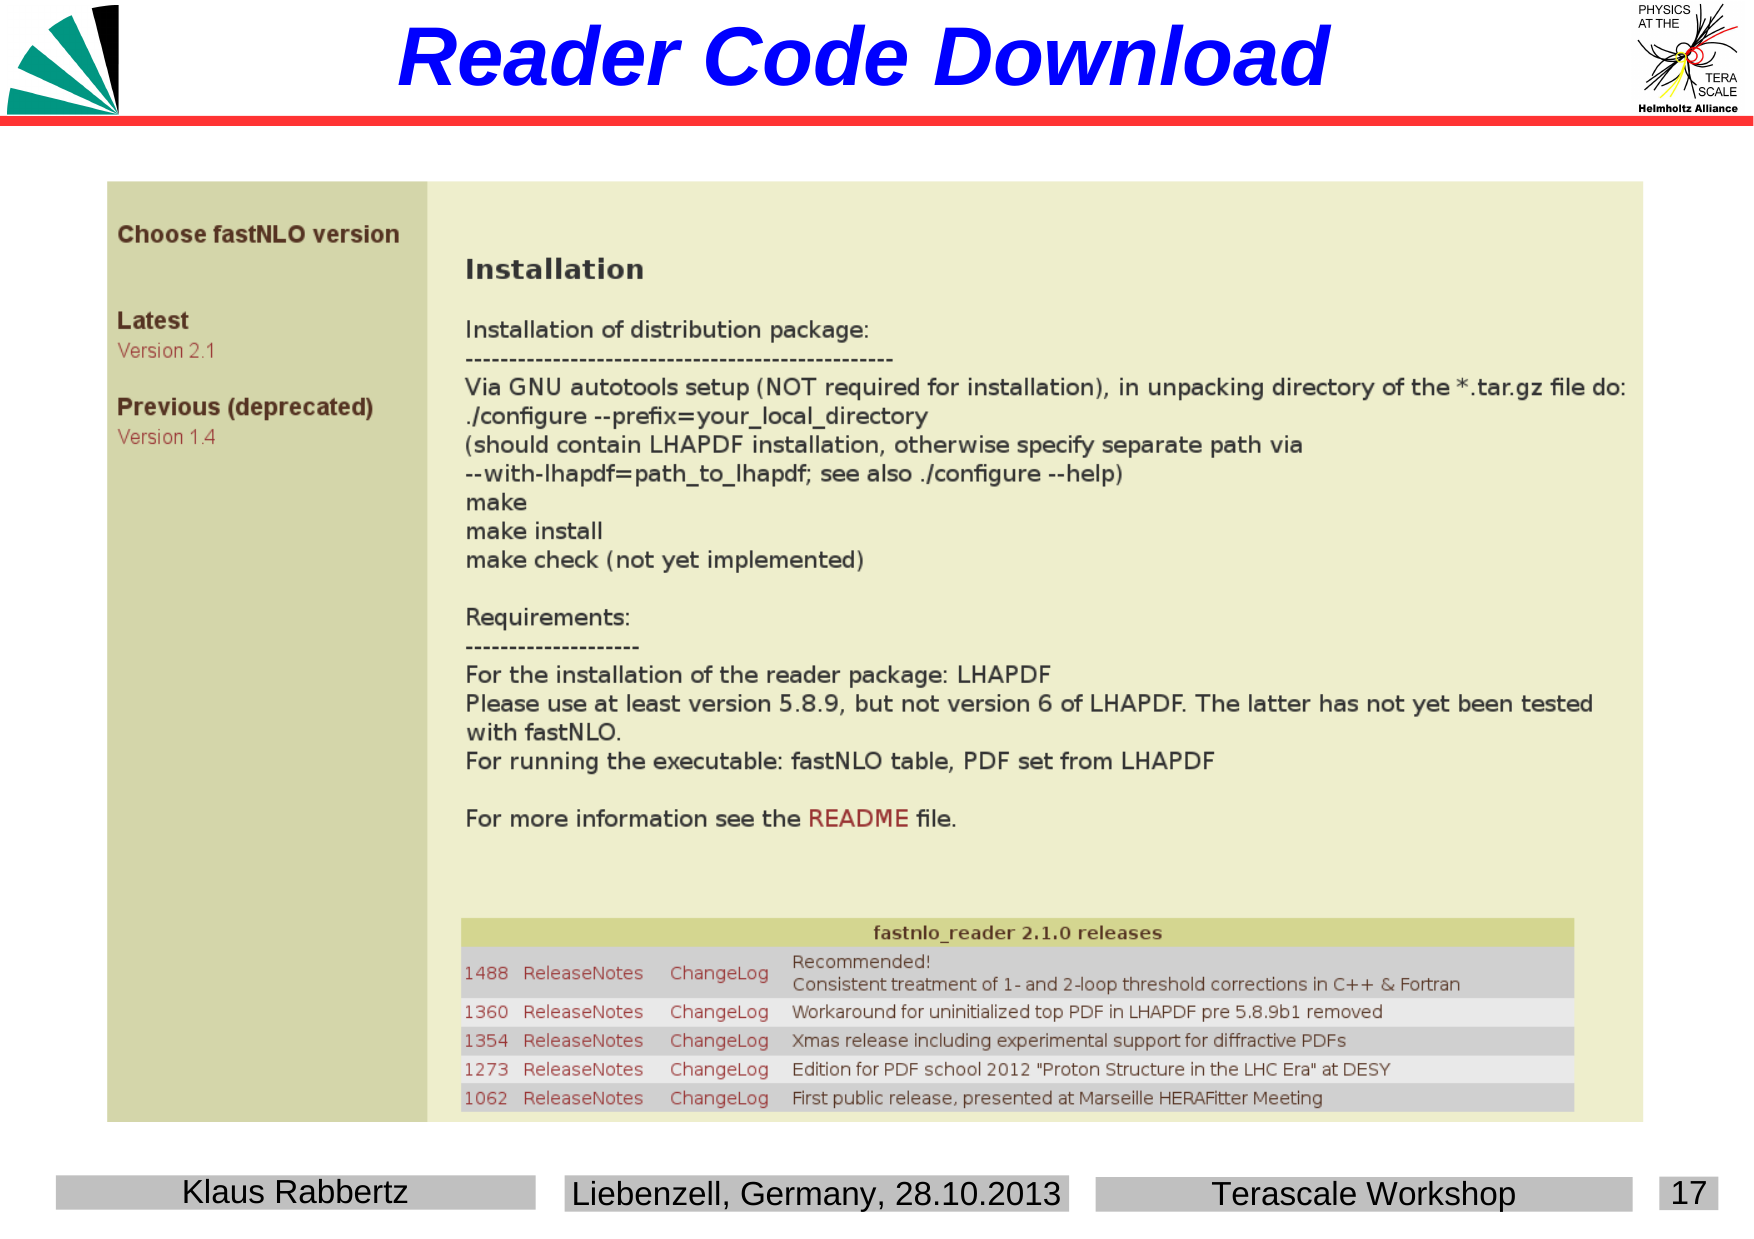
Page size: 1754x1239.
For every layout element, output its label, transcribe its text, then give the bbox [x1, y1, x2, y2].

picture [7, 5, 119, 116]
title Reader Code Download [123, 0, 1606, 114]
picture [1631, 1, 1745, 115]
picture [101, 174, 1652, 1122]
